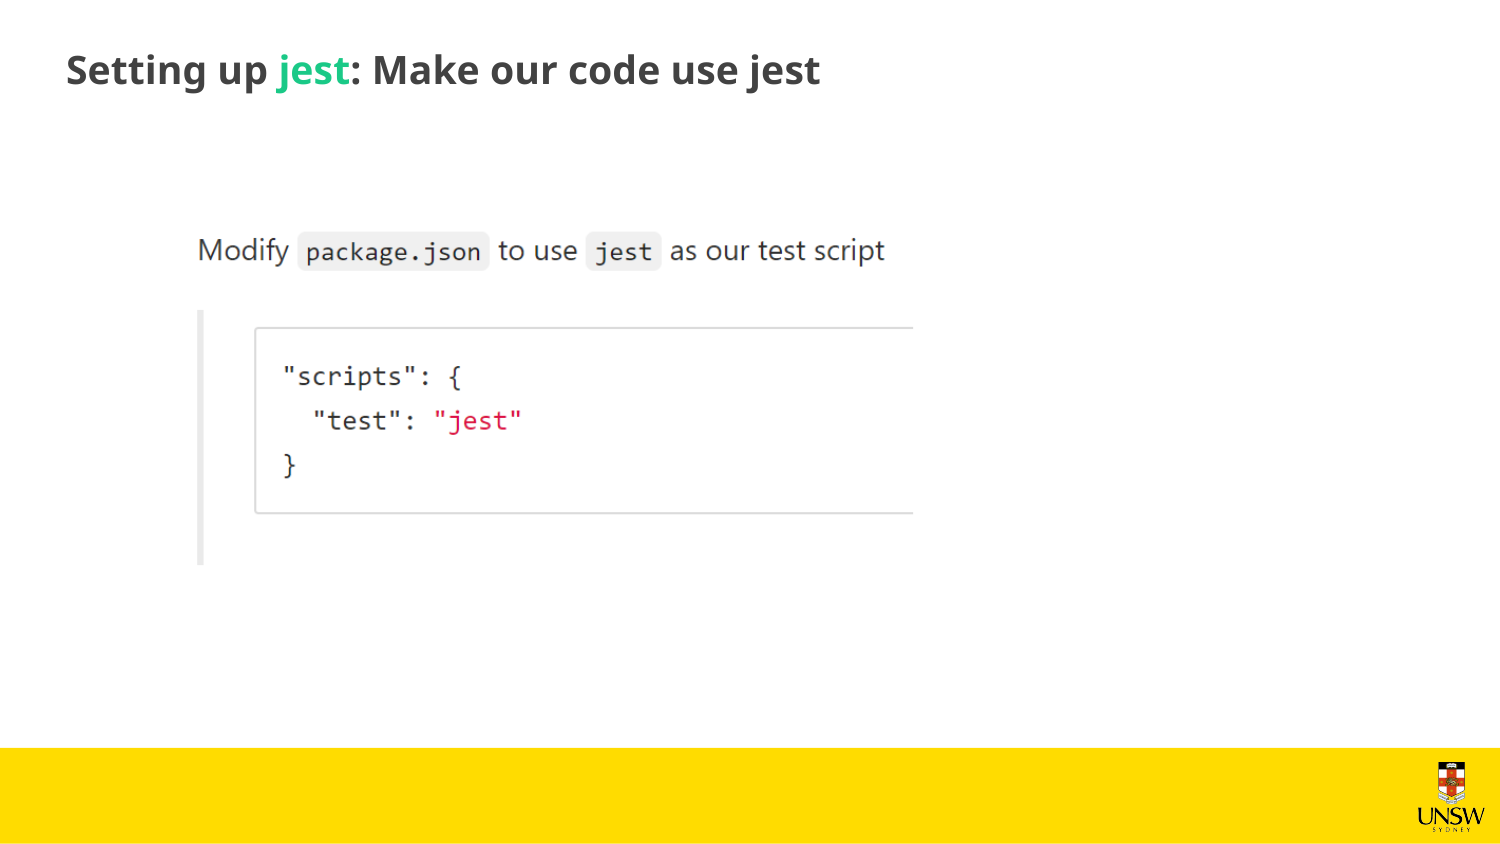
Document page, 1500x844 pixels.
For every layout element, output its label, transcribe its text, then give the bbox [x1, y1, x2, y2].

picture [1418, 762, 1485, 832]
picture [190, 221, 914, 581]
text_box Setting up jest: Make our code use jest [51, 30, 1449, 108]
